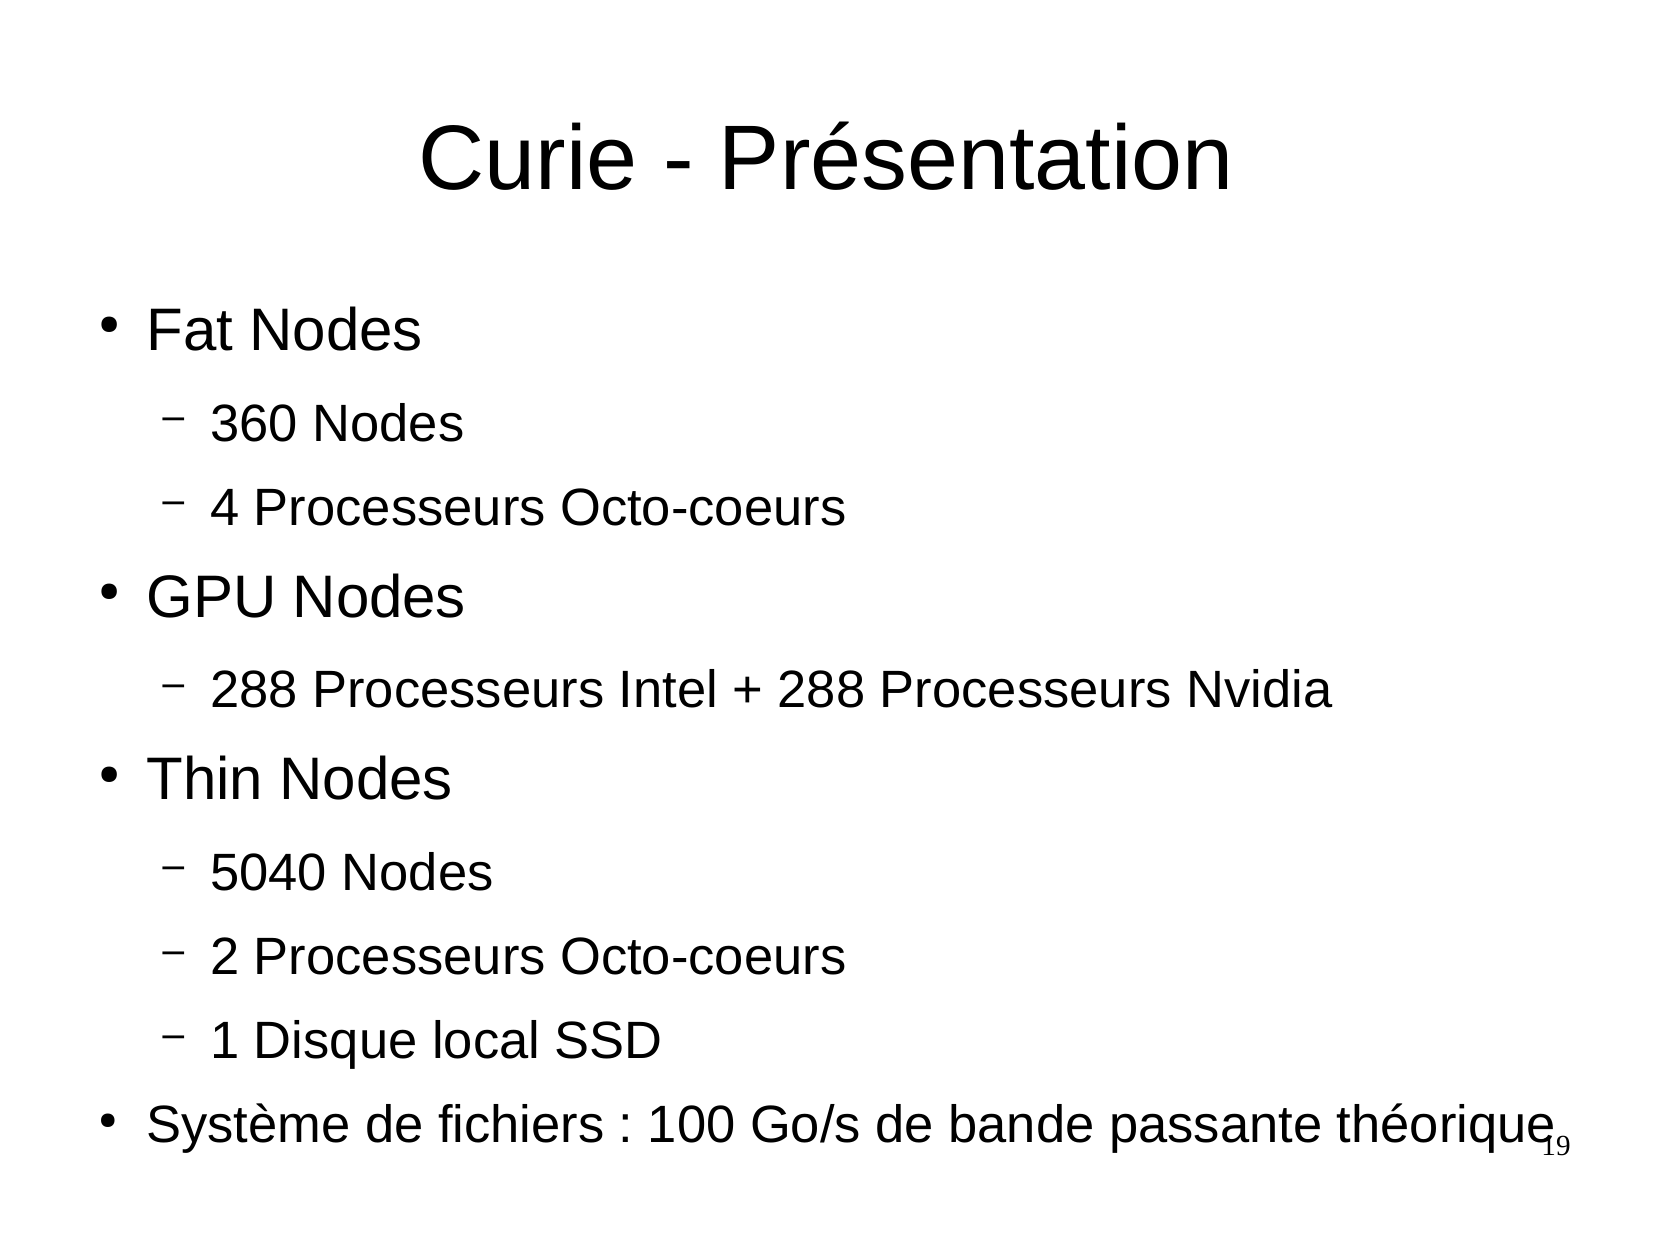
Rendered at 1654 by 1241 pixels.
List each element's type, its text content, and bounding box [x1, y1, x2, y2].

list Fat Nodes 360 Nodes 4 Processeurs Octo-coeurs GPU Nodes 288 Processeurs Intel + 288 Processeurs Nvidia Thin Nodes 5040 Nodes 2 Processeurs Octo-coeurs 1 Disque local SSD Système de fichiers : 100 Go/s de bande passante théorique [82, 290, 1559, 1193]
title Curie - Présentation [82, 49, 1571, 257]
